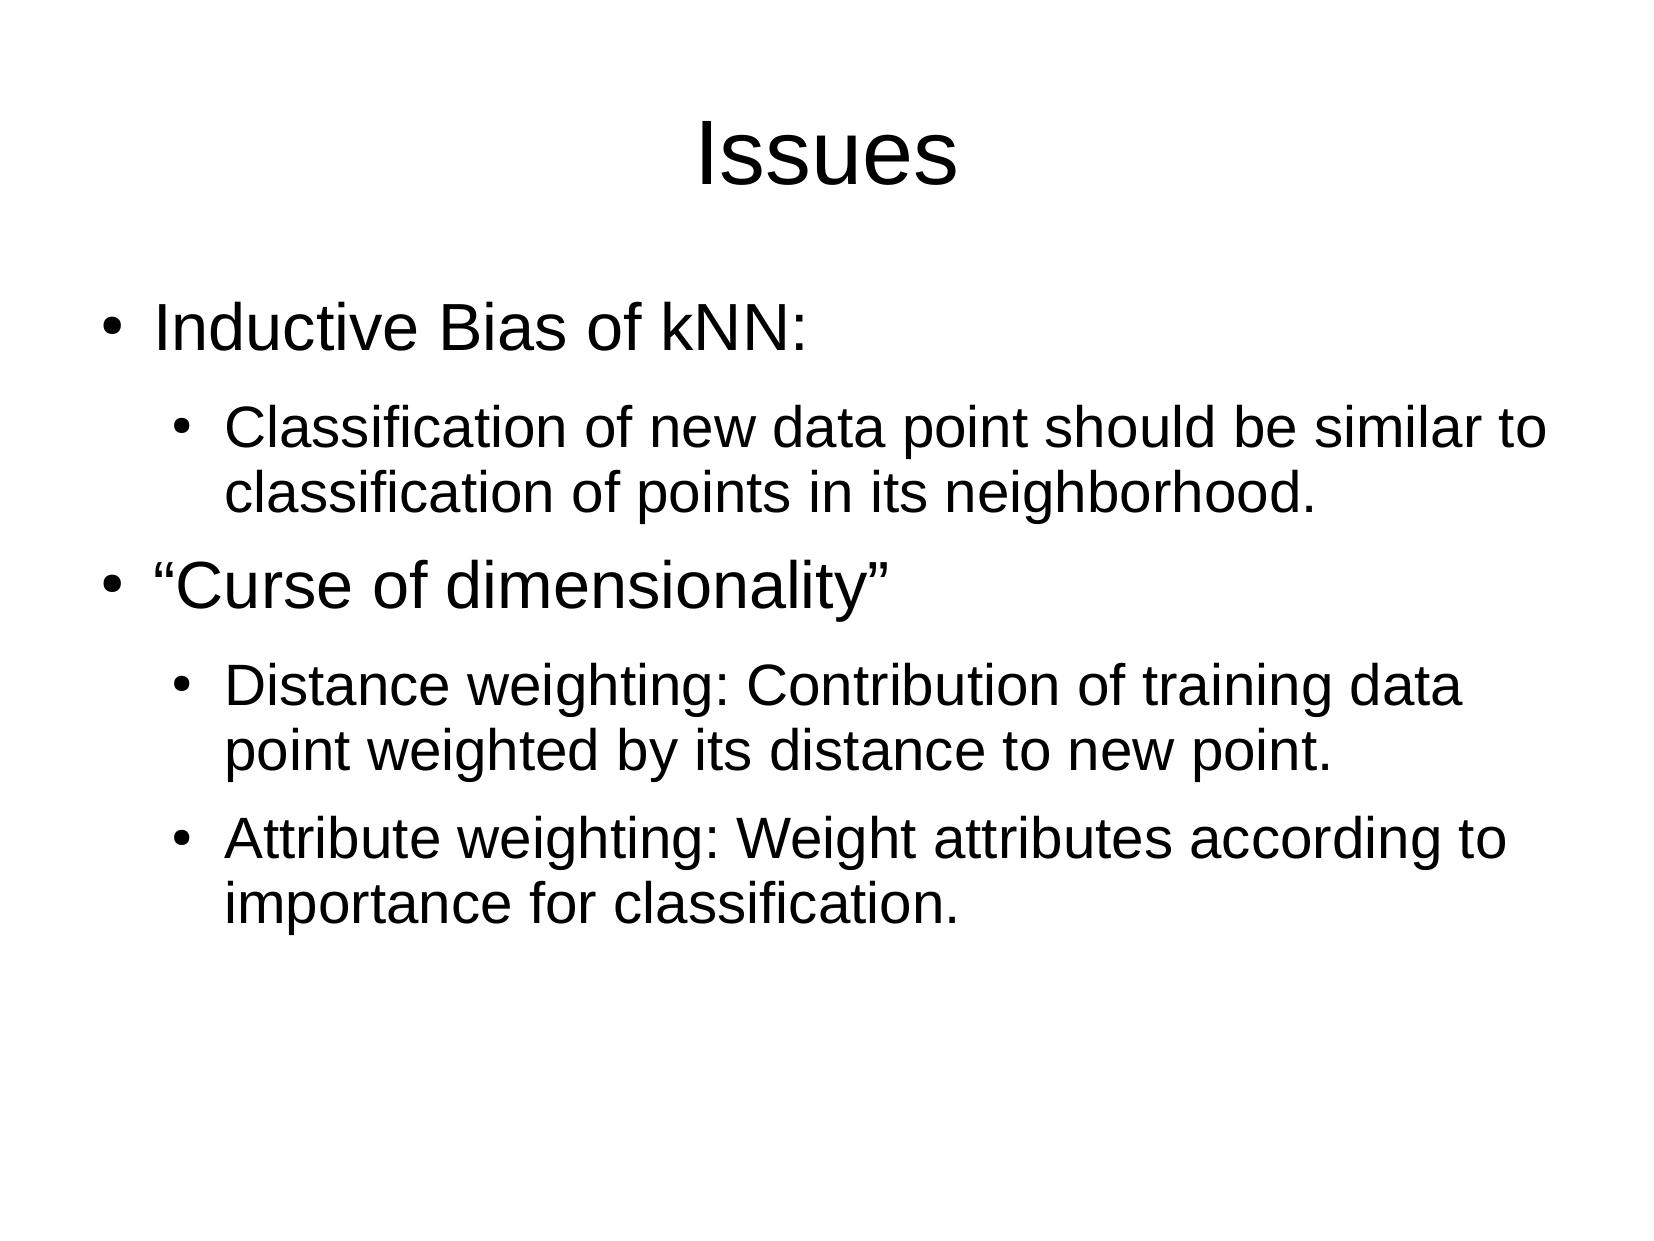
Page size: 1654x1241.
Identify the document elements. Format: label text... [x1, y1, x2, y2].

title Issues [82, 56, 1571, 250]
list Inductive Bias of kNN: Classification of new data point should be similar to classification of points in its neighborhood. “Curse of dimensionality” Distance weighting: Contribution of training data point weighted by its distance to new point. Attribute weighting: Weight attributes according to importance for classification. [82, 290, 1571, 1109]
